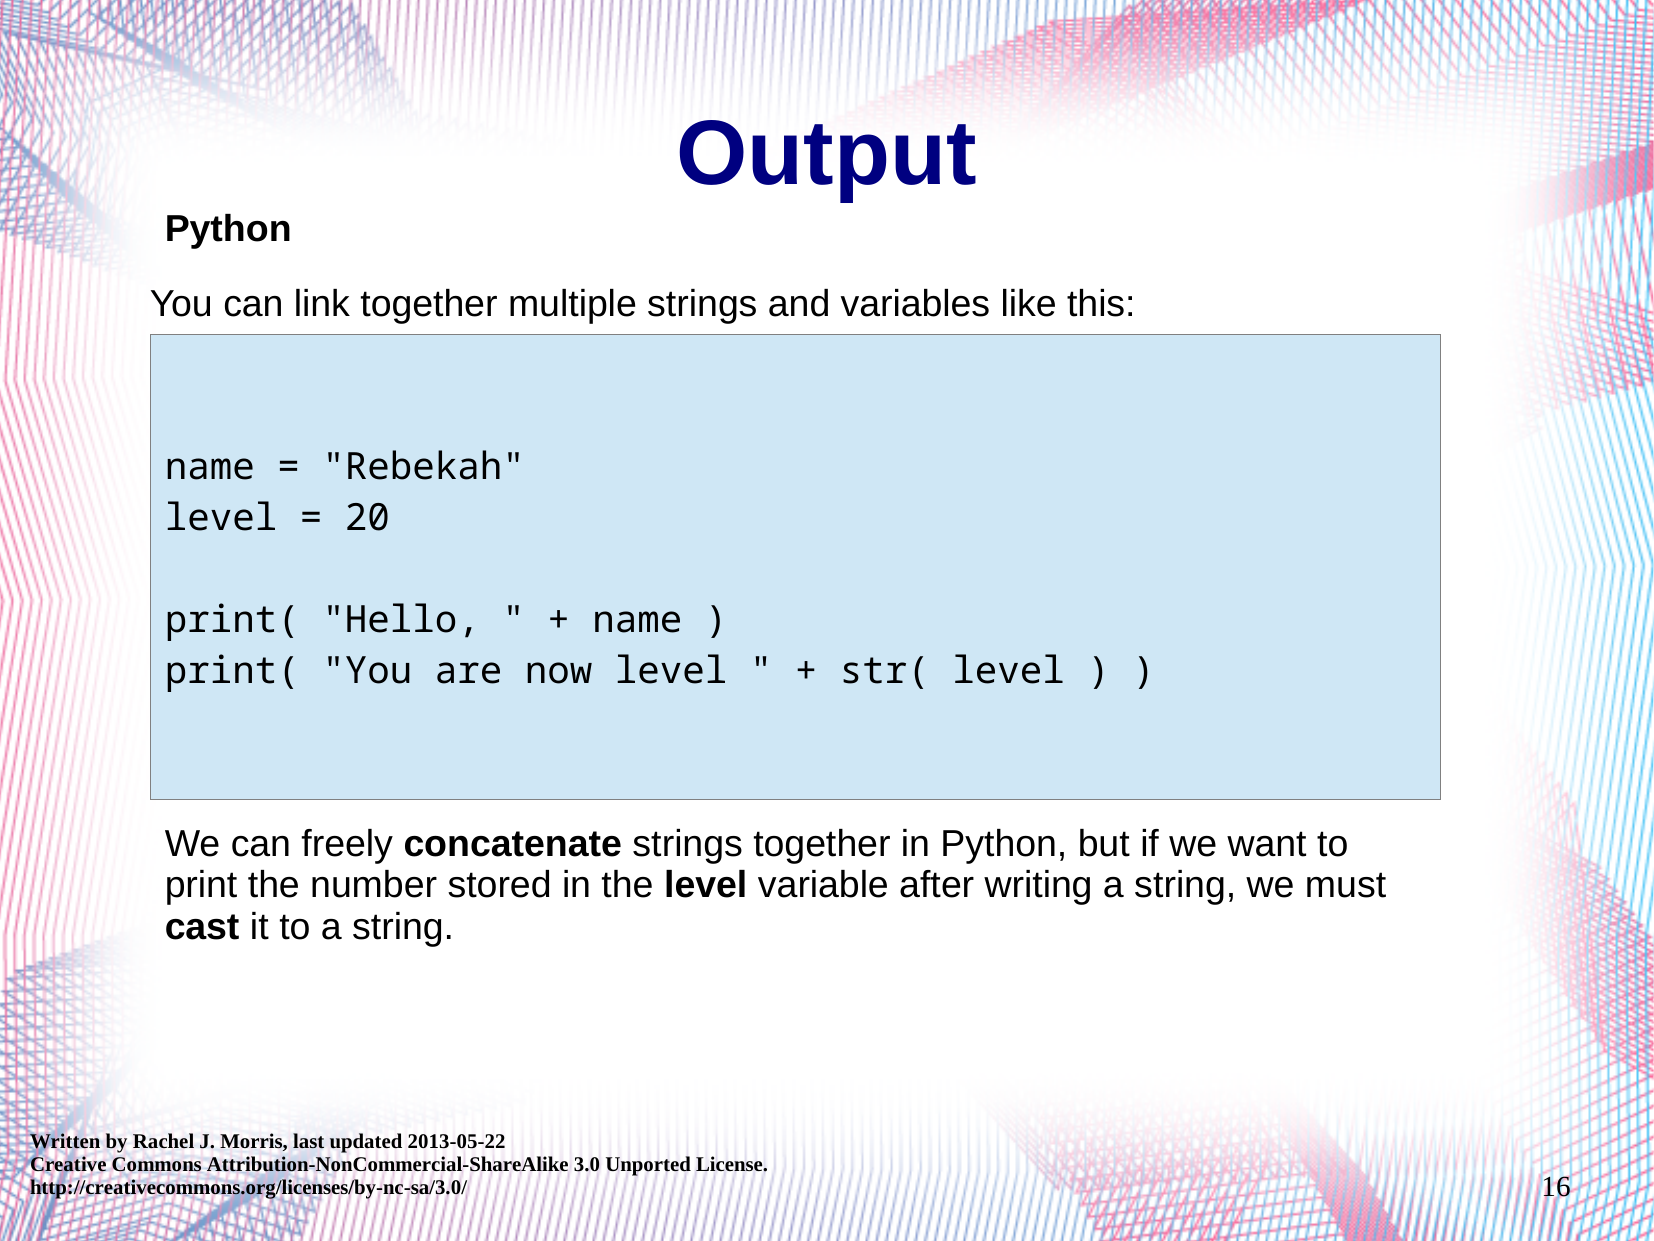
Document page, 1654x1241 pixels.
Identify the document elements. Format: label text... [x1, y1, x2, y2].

text_box You can link together multiple strings and variables like this: [135, 274, 1471, 332]
picture [0, 0, 1654, 1241]
text_box name = "Rebekah" level = 20 print( "Hello, " + name ) print( "You are now level " + str( level ) ) [150, 334, 1441, 800]
text_box Python [150, 199, 751, 257]
text_box We can freely concatenate strings together in Python, but if we want to print the number stored in the level variable after writing a string, we must cast it to a string. [150, 814, 1441, 956]
title Output [82, 49, 1571, 257]
